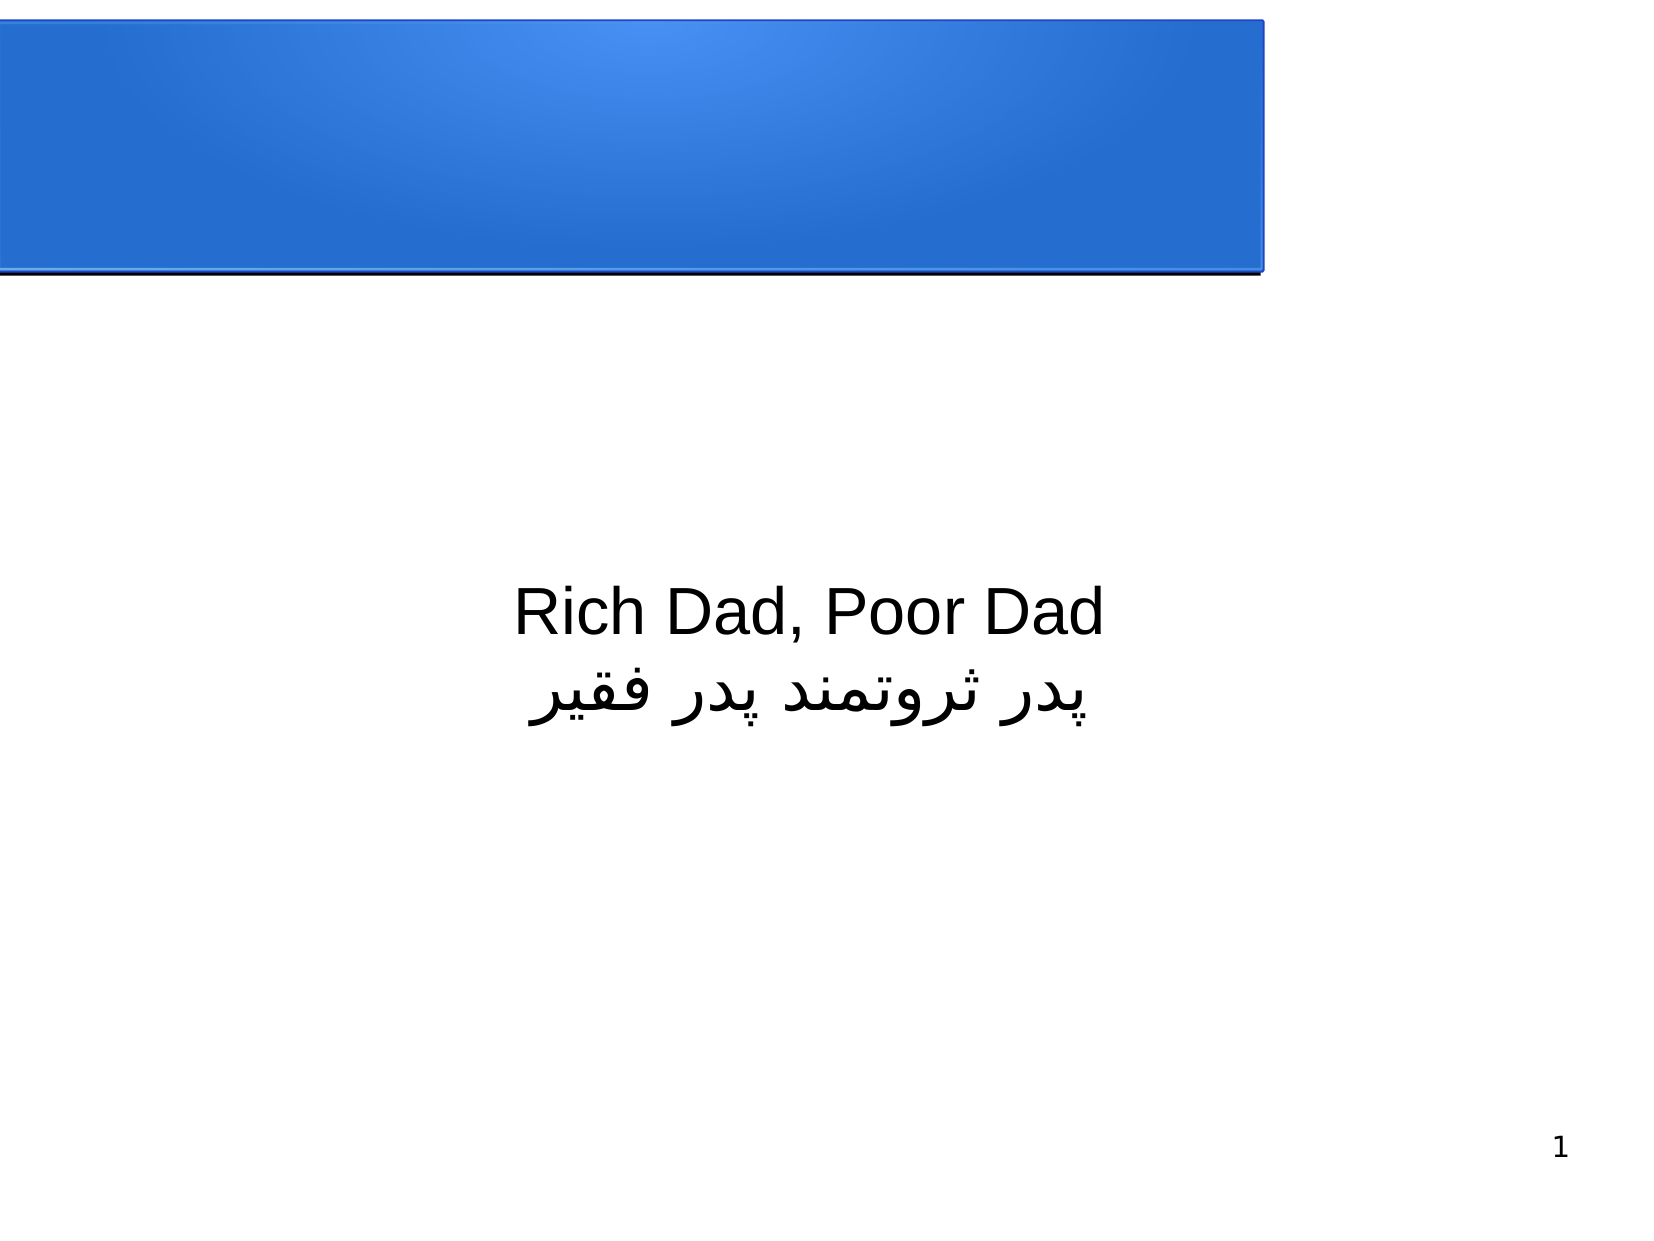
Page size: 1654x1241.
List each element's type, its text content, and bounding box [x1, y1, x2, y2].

subtitle Rich Dad, Poor Dad پدر ثروتمند پدر فقیر [82, 290, 1538, 1010]
